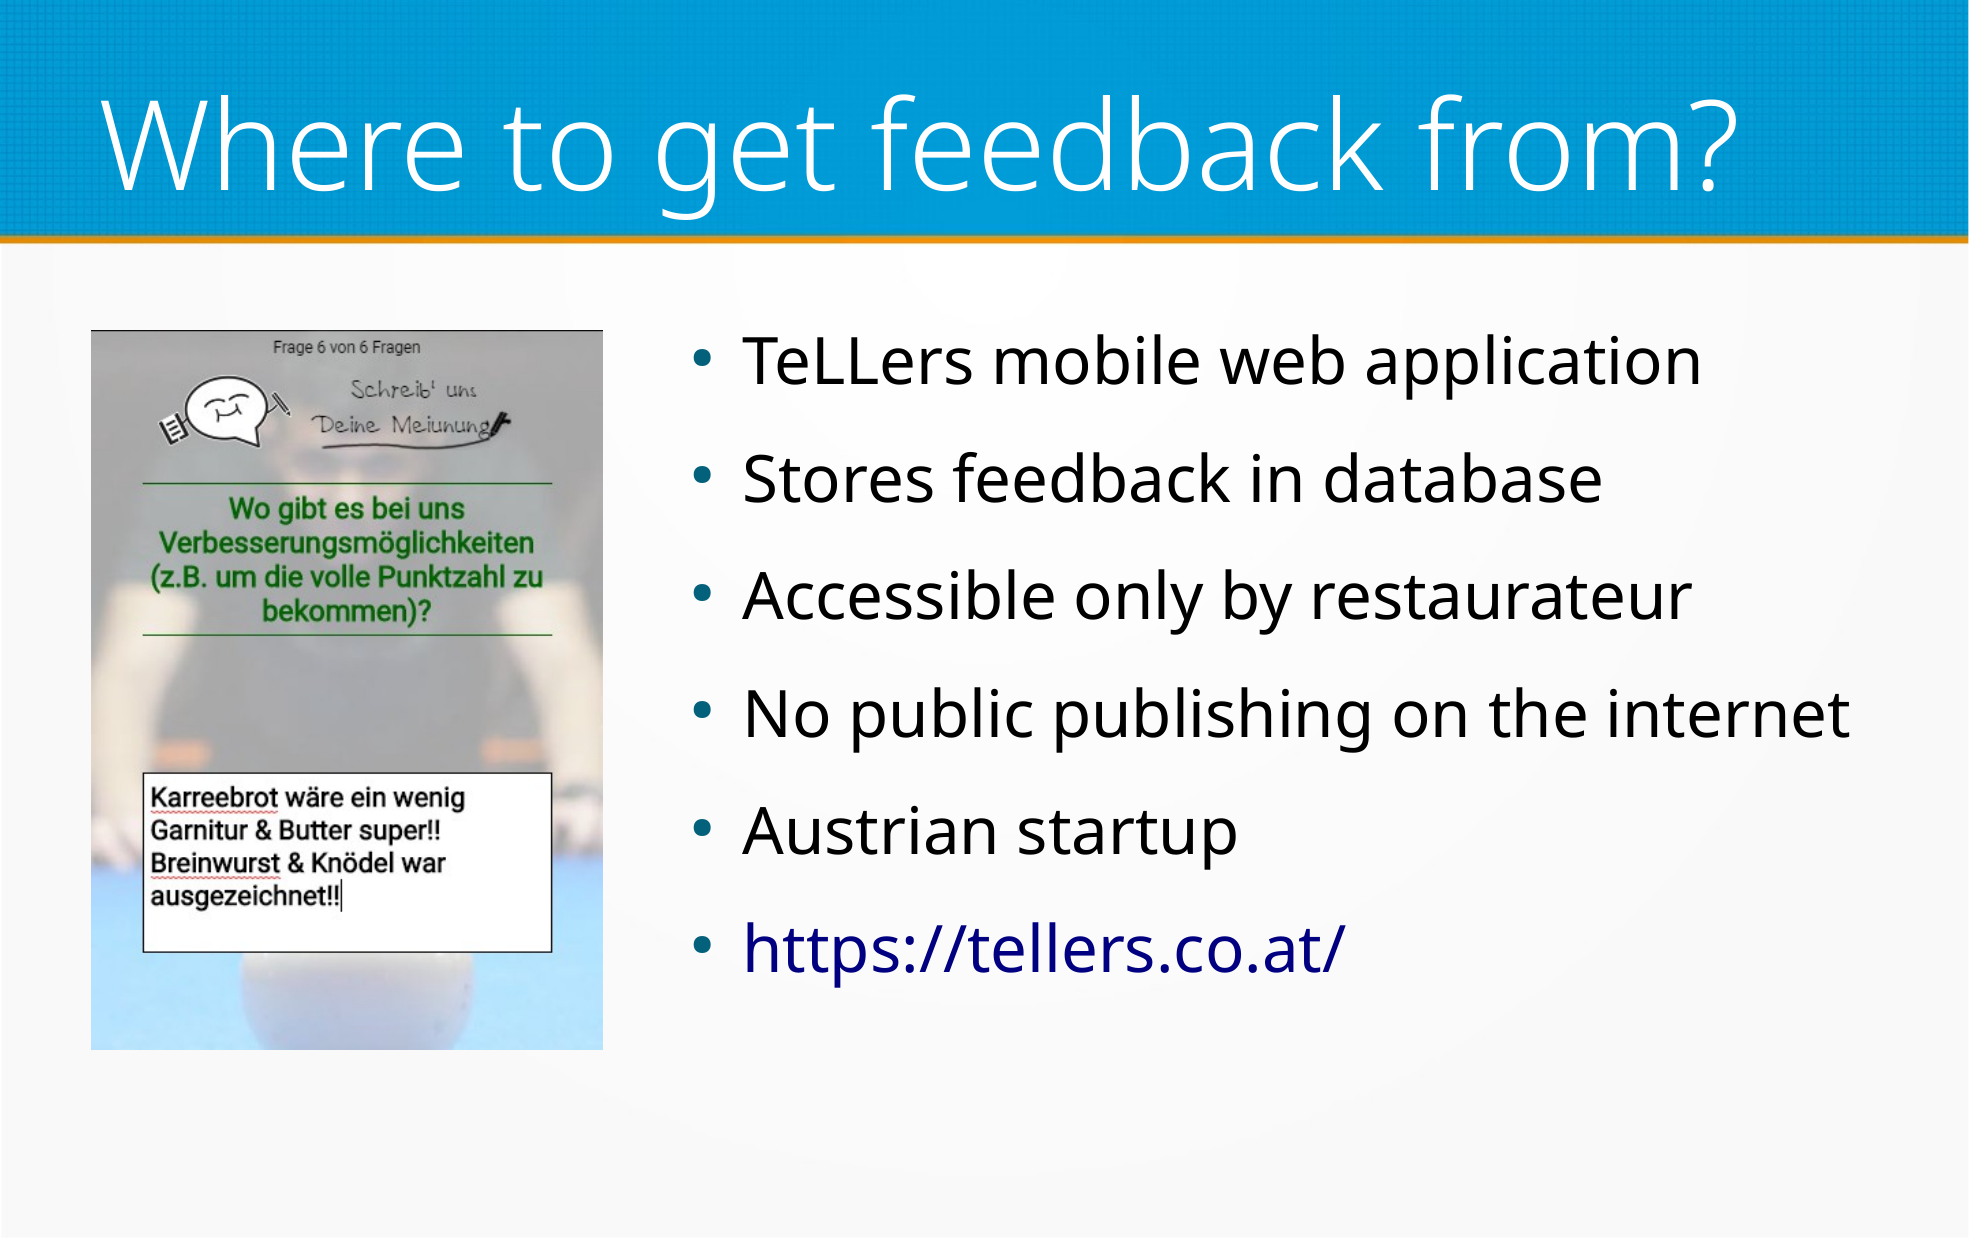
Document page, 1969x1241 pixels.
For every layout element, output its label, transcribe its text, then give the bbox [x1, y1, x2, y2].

picture [0, 233, 1969, 1241]
list TeLLers mobile web application Stores feedback in database Accessible only by restaurateur No public publishing on the internet Austrian startup https://tellers.co.at/ [673, 315, 1861, 1081]
title Where to get feedback from? [98, 19, 1870, 227]
